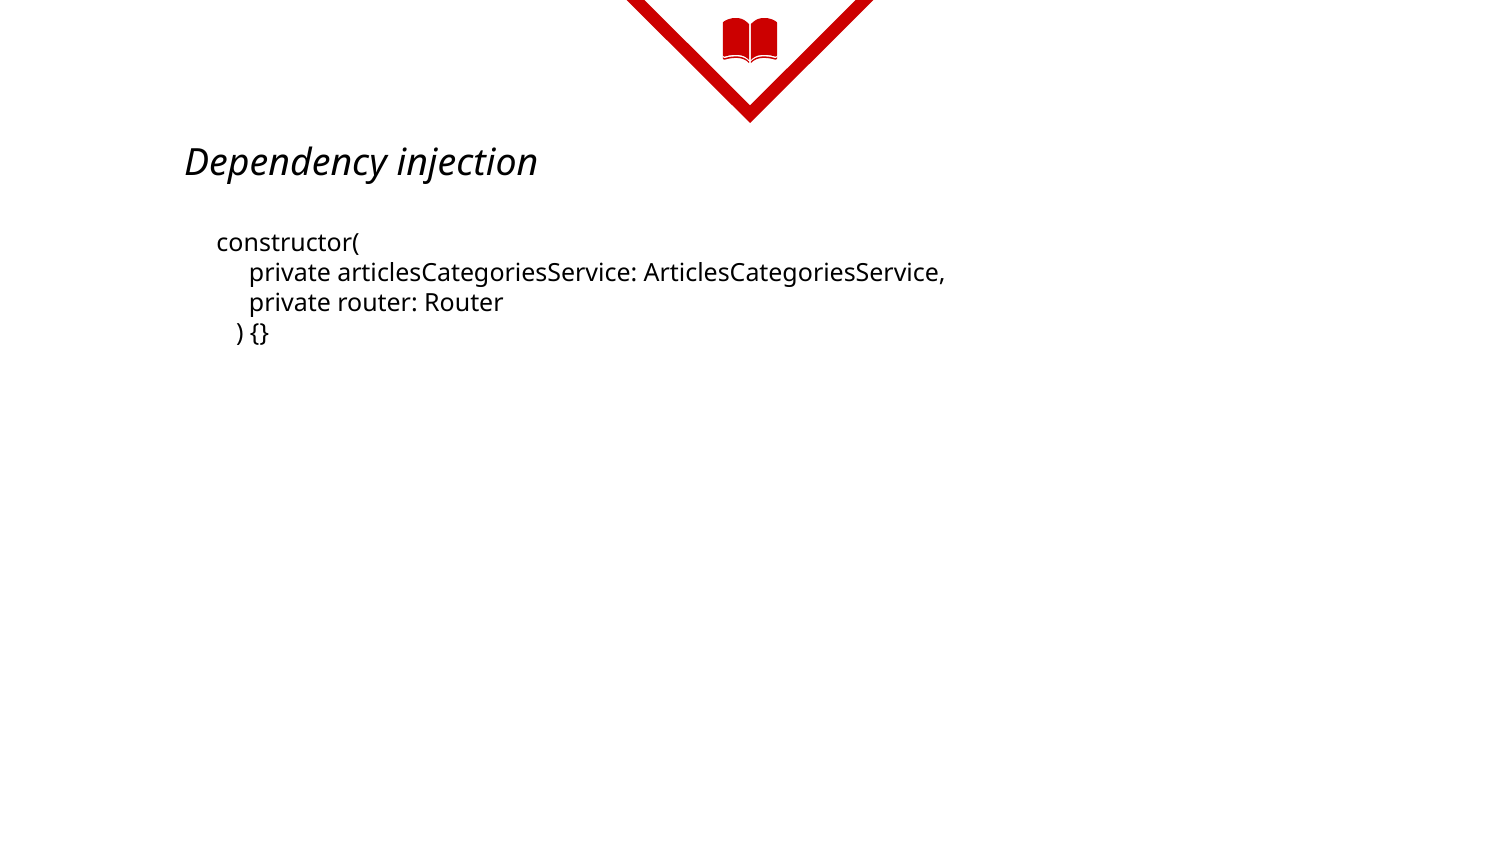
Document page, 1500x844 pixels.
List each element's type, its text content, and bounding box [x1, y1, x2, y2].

title Dependency injection [169, 123, 1331, 212]
text_box [722, 18, 778, 64]
list constructor( private articlesCategoriesService: ArticlesCategoriesService, private router: Router ) {} [195, 211, 1304, 348]
